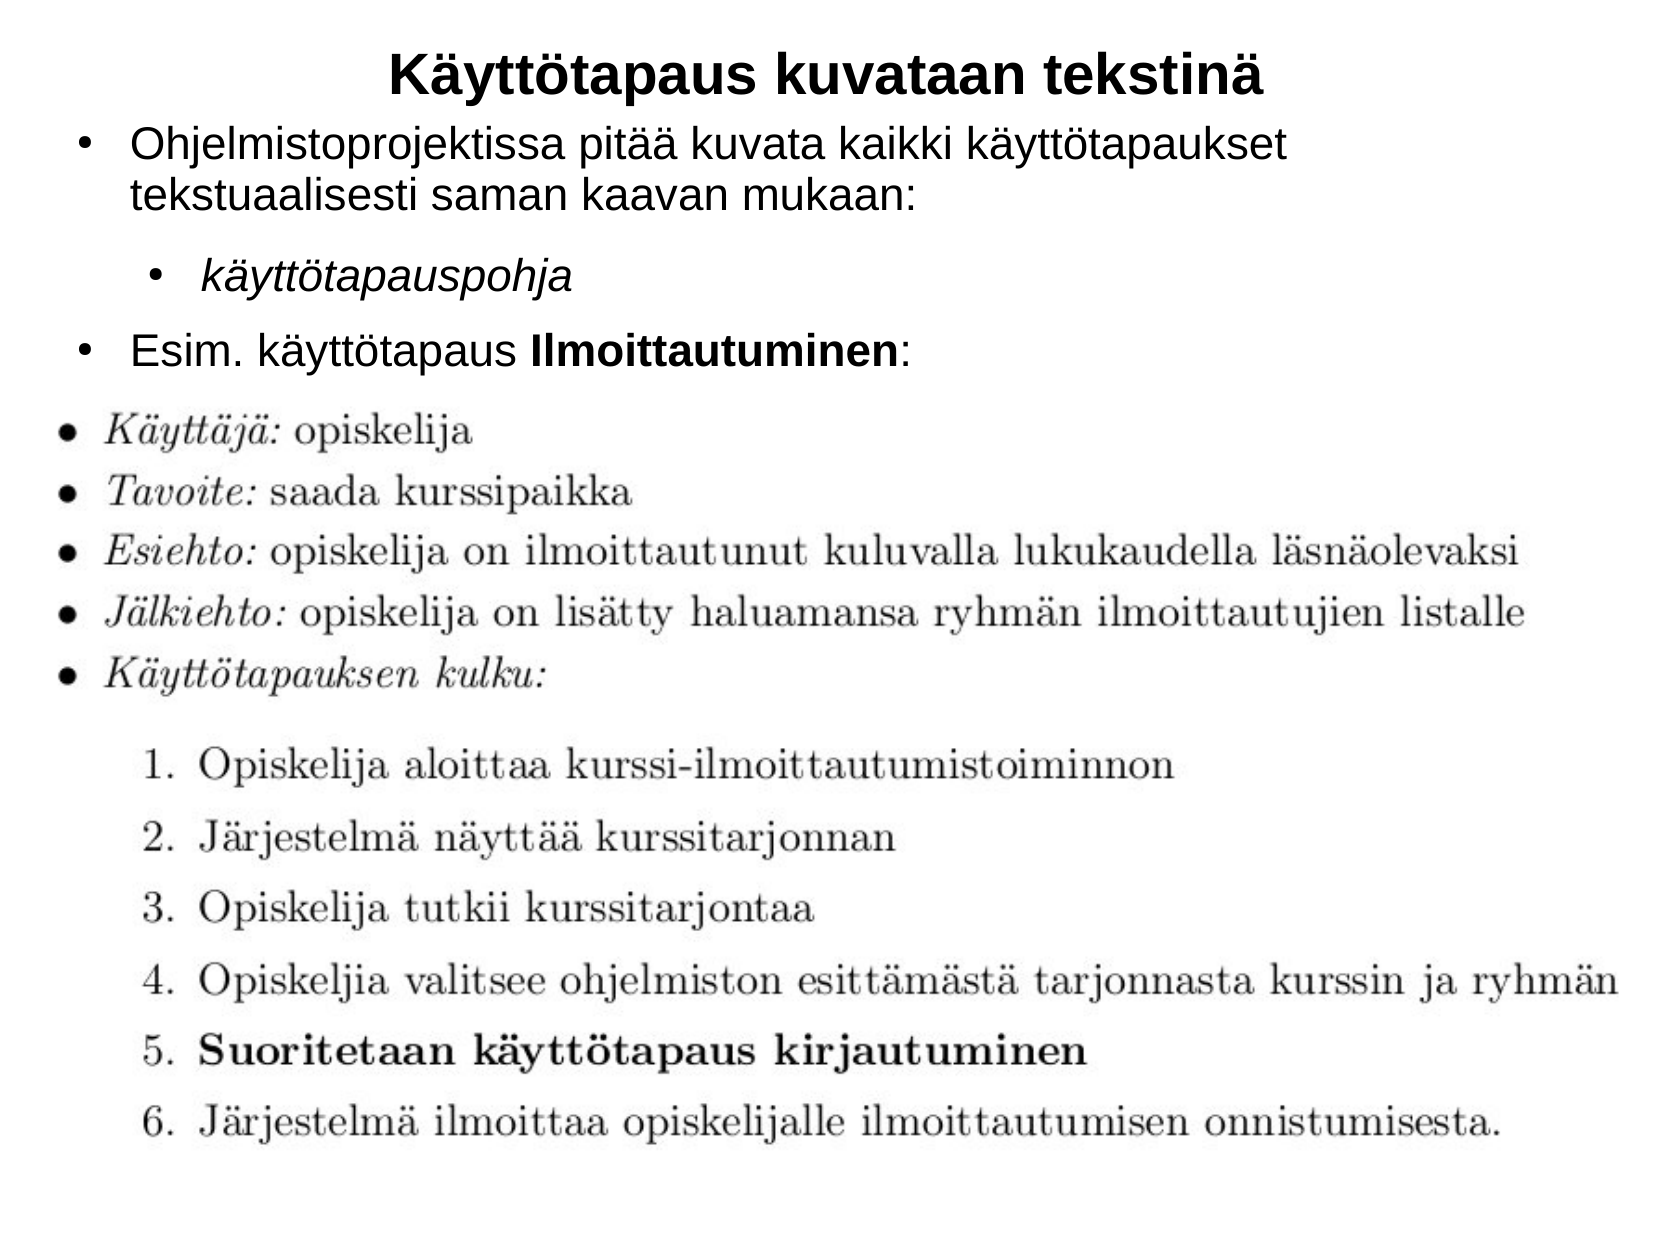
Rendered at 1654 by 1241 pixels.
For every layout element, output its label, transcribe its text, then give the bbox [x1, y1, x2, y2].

picture [29, 392, 1654, 1182]
list Ohjelmistoprojektissa pitää kuvata kaikki käyttötapaukset tekstuaalisesti saman kaavan mukaan: käyttötapauspohja Esim. käyttötapaus Ilmoittautuminen: [59, 118, 1571, 392]
title Käyttötapaus kuvataan tekstinä [59, 0, 1595, 148]
